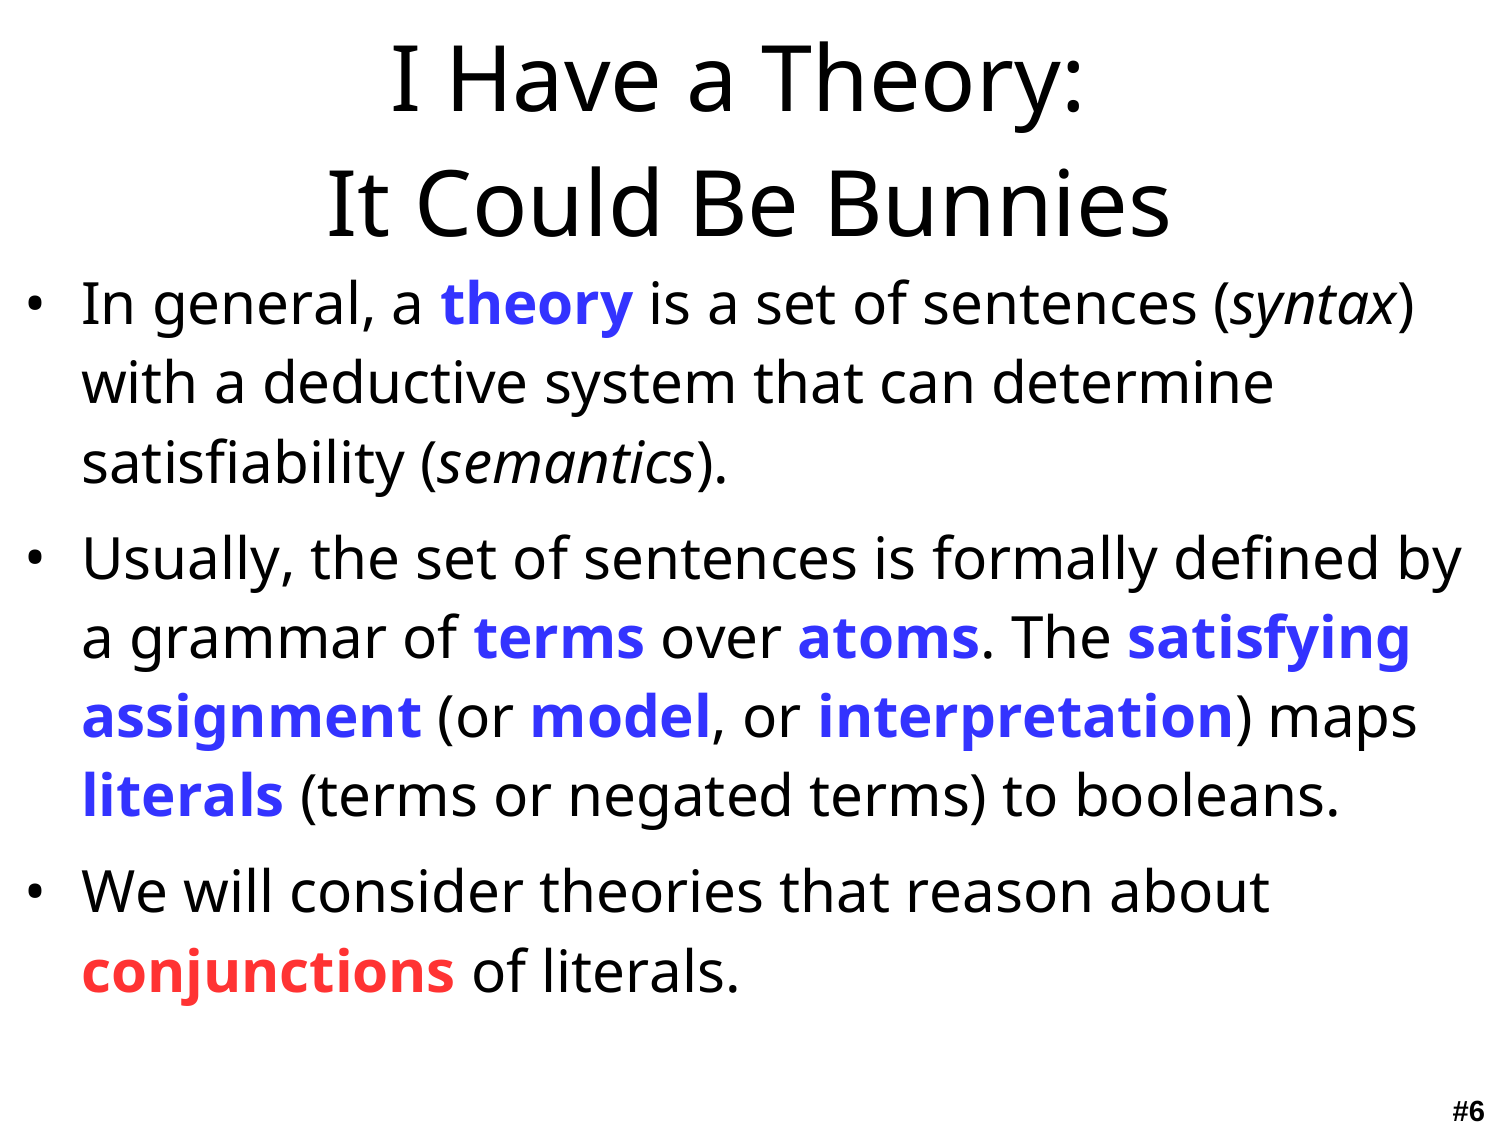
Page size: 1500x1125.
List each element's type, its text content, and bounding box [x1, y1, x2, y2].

title I Have a Theory: It Could Be Bunnies [24, 32, 1476, 246]
list In general, a theory is a set of sentences (syntax) with a deductive system that can determine satisfiability (semantics). Usually, the set of sentences is formally defined by a grammar of terms over atoms. The satisfying assignment (or model, or interpretation) maps literals (terms or negated terms) to booleans. We will consider theories that reason about conjunctions of literals. [24, 262, 1476, 1101]
